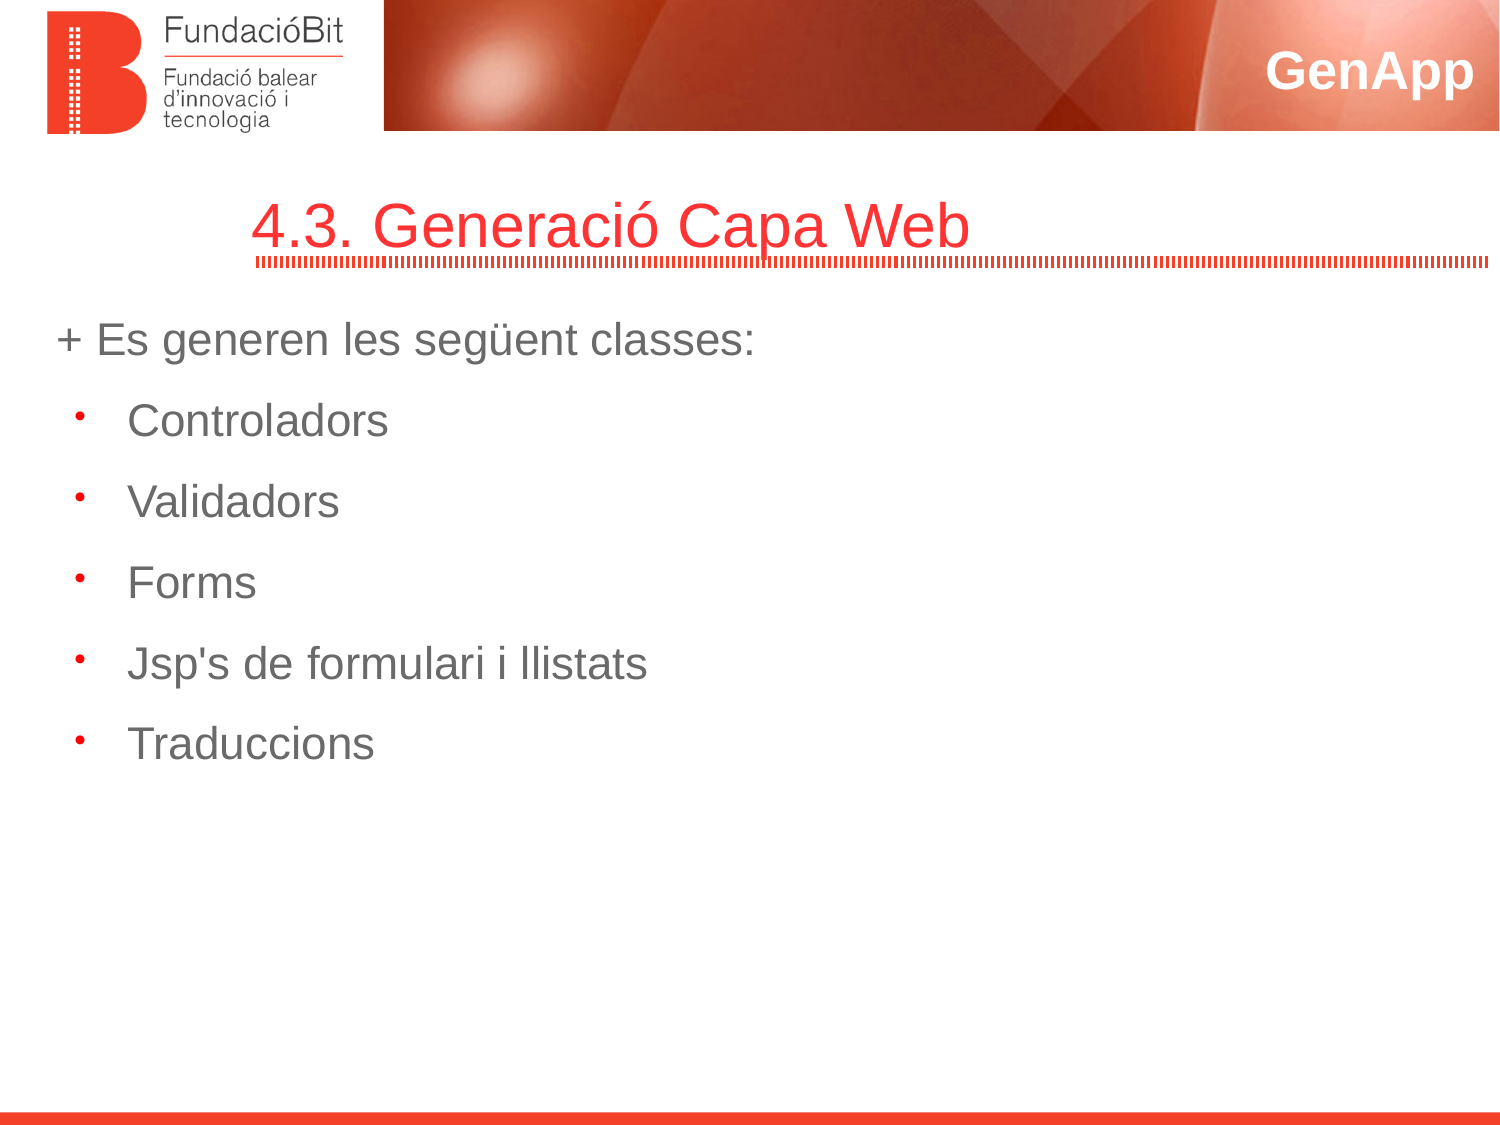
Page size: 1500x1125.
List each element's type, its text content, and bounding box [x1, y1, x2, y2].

title GenApp [324, 19, 1477, 123]
picture [383, 0, 1500, 131]
picture [47, 11, 343, 134]
list + Es generen les següent classes: Controladors Validadors Forms Jsp's de formulari i llistats Traduccions [56, 314, 1407, 1043]
text_box 4.3. Generació Capa Web [78, 190, 1300, 266]
